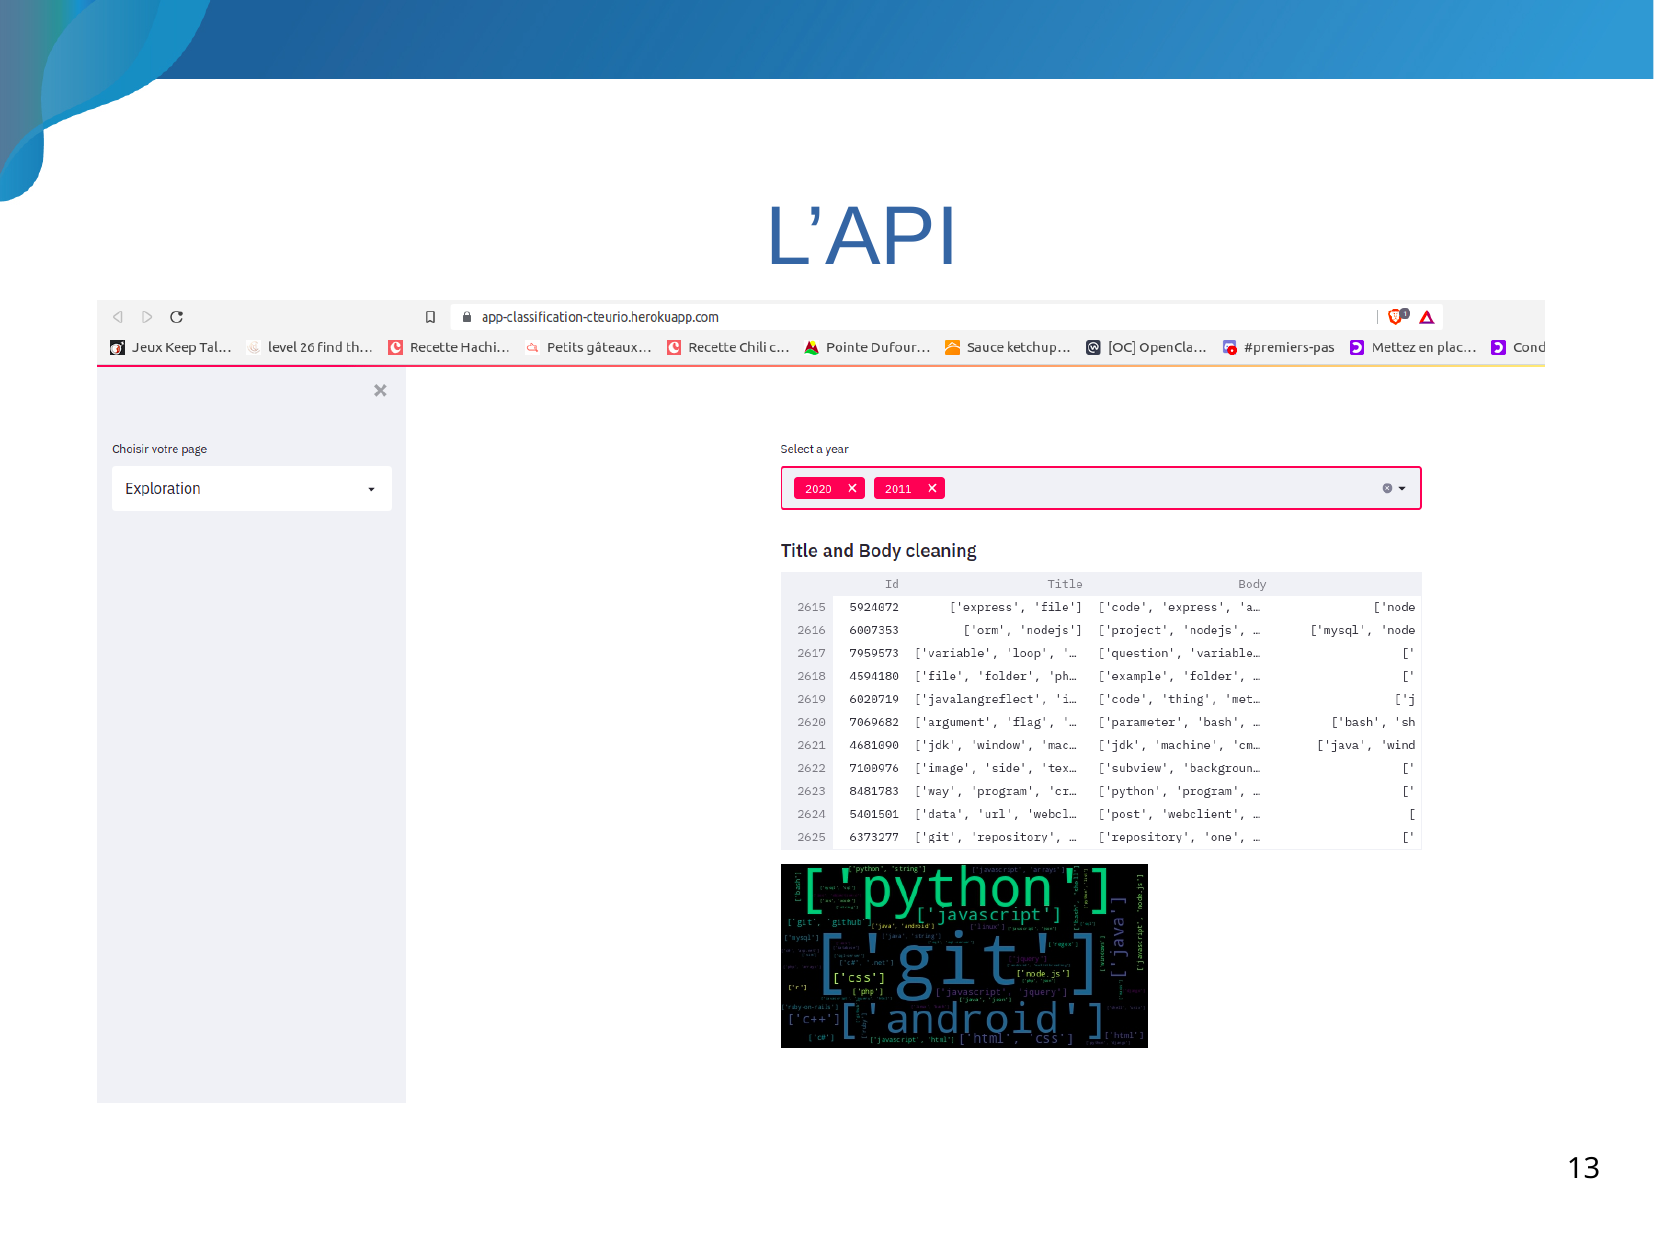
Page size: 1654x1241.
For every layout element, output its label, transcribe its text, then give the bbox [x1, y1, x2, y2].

picture [0, 0, 1654, 1241]
title L’API [82, 139, 1571, 332]
